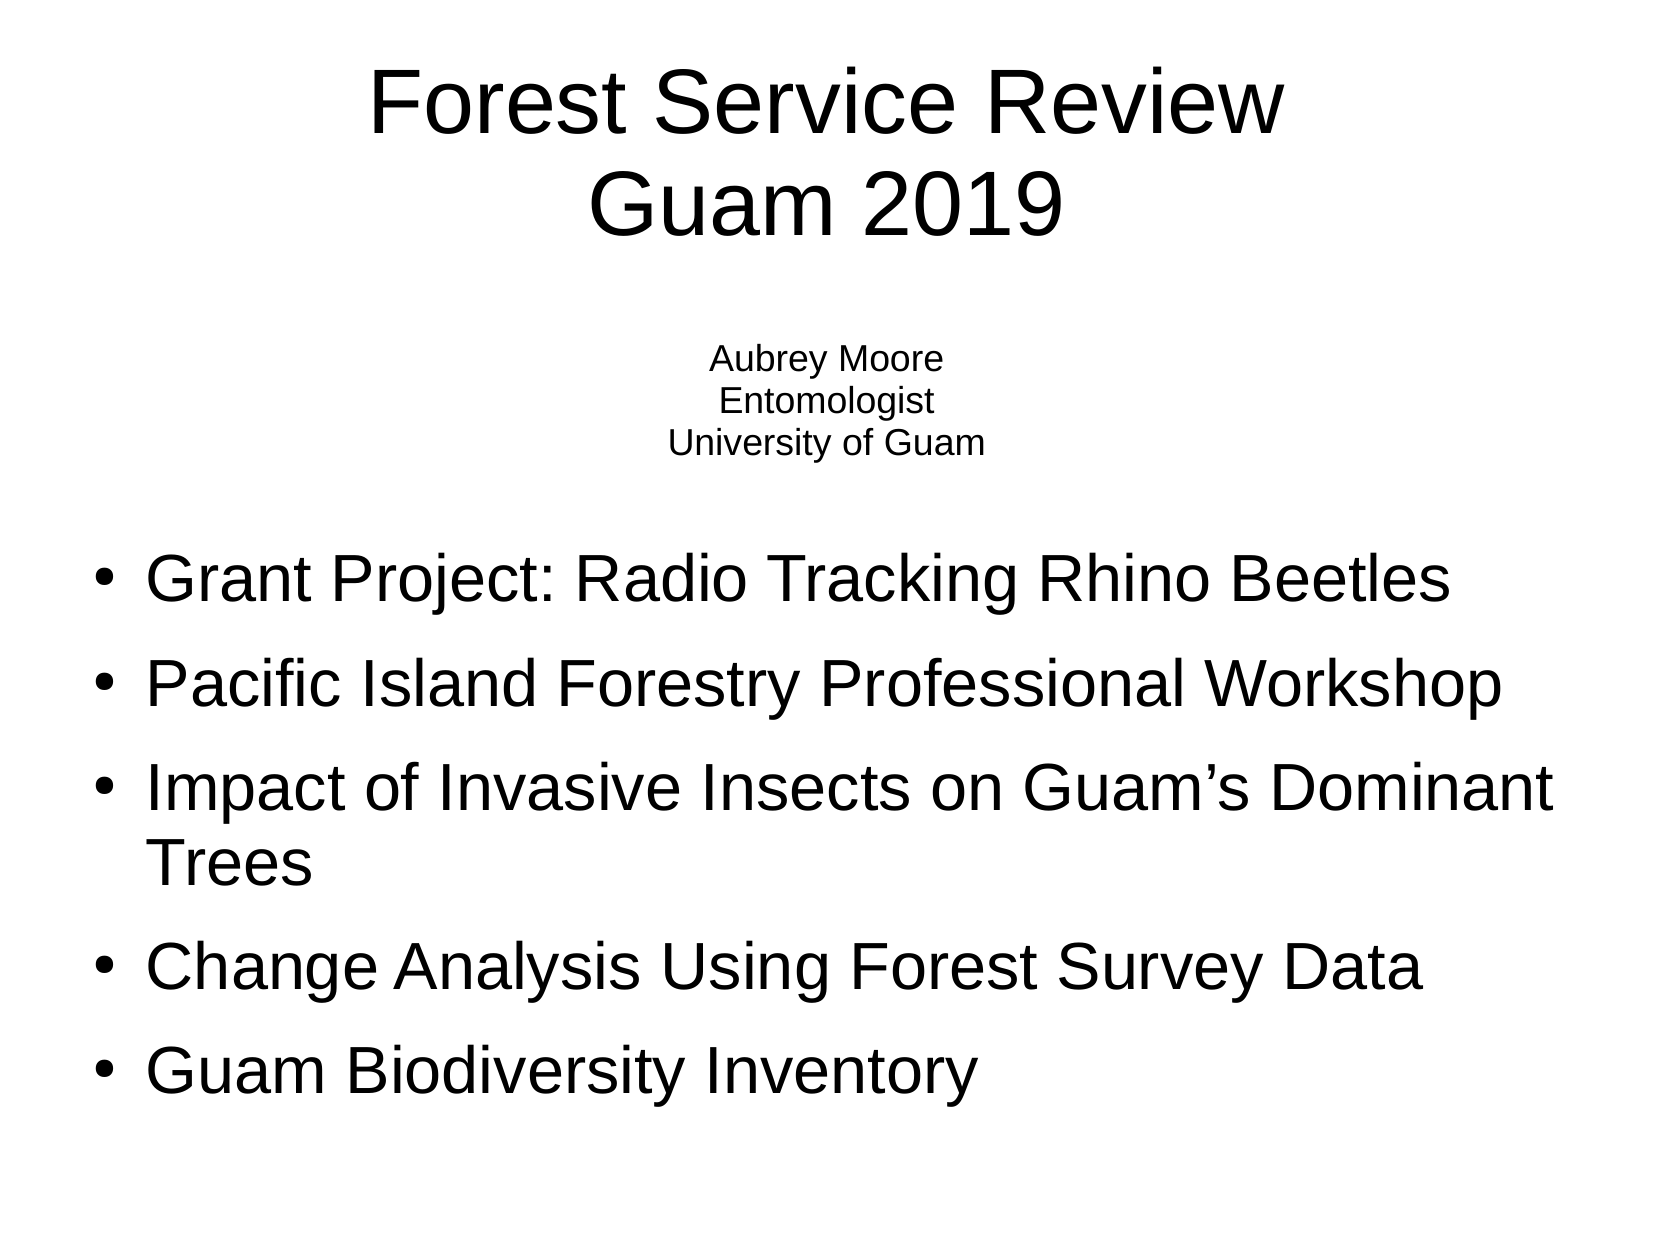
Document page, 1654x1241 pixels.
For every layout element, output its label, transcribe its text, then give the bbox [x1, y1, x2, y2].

text_box Aubrey Moore Entomologist University of Guam [652, 330, 1001, 471]
list Grant Project: Radio Tracking Rhino Beetles Pacific Island Forestry Professional Workshop Impact of Invasive Insects on Guam’s Dominant Trees Change Analysis Using Forest Survey Data Guam Biodiversity Inventory [75, 541, 1564, 1141]
title Forest Service Review Guam 2019 [82, 49, 1571, 257]
